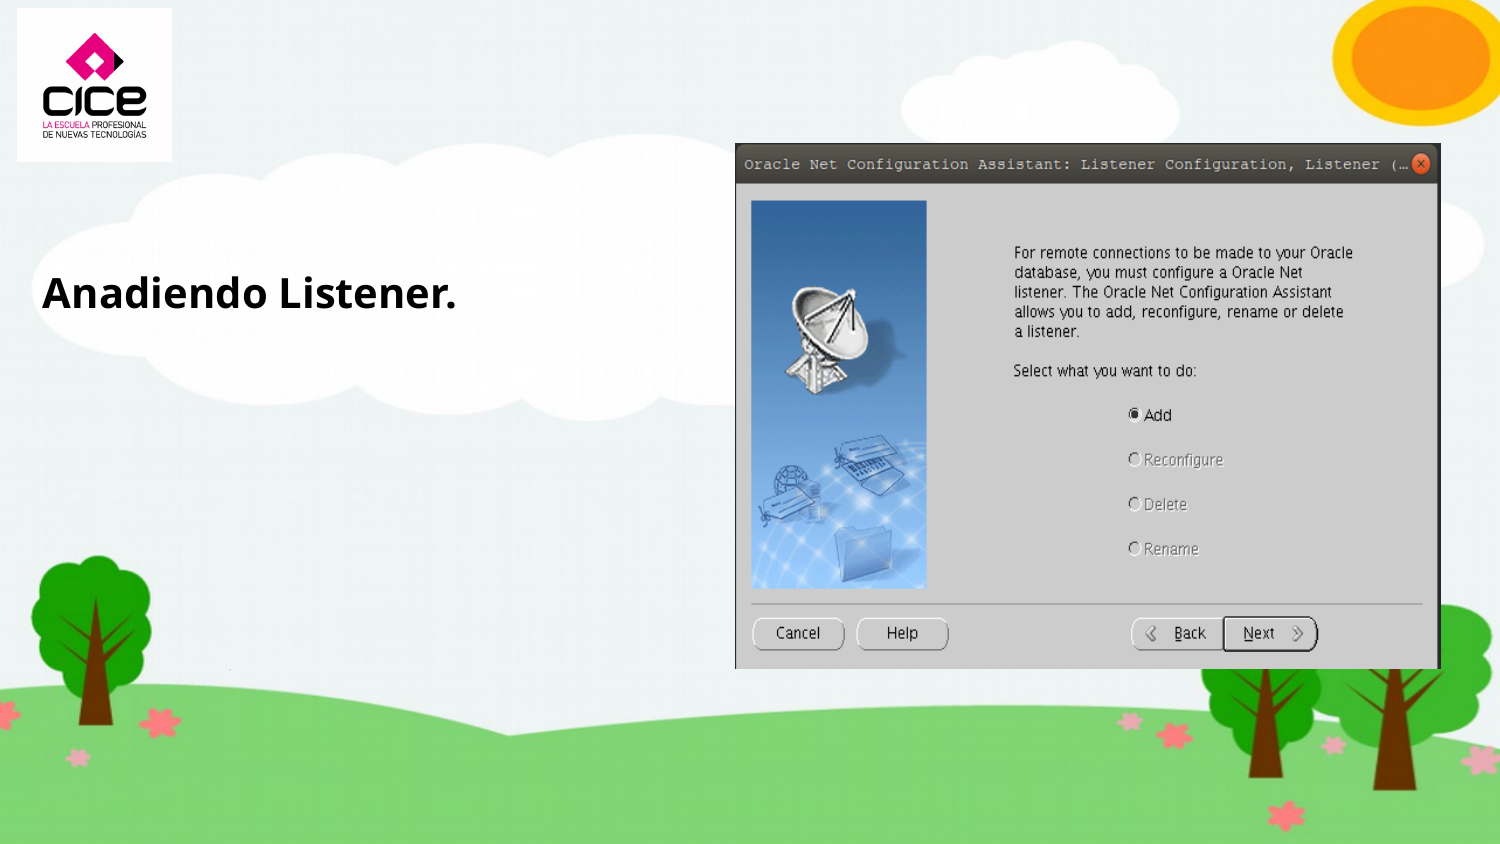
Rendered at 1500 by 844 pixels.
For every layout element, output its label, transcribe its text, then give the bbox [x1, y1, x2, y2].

picture [0, 0, 1500, 844]
title Anadiendo Listener. [42, 192, 631, 393]
